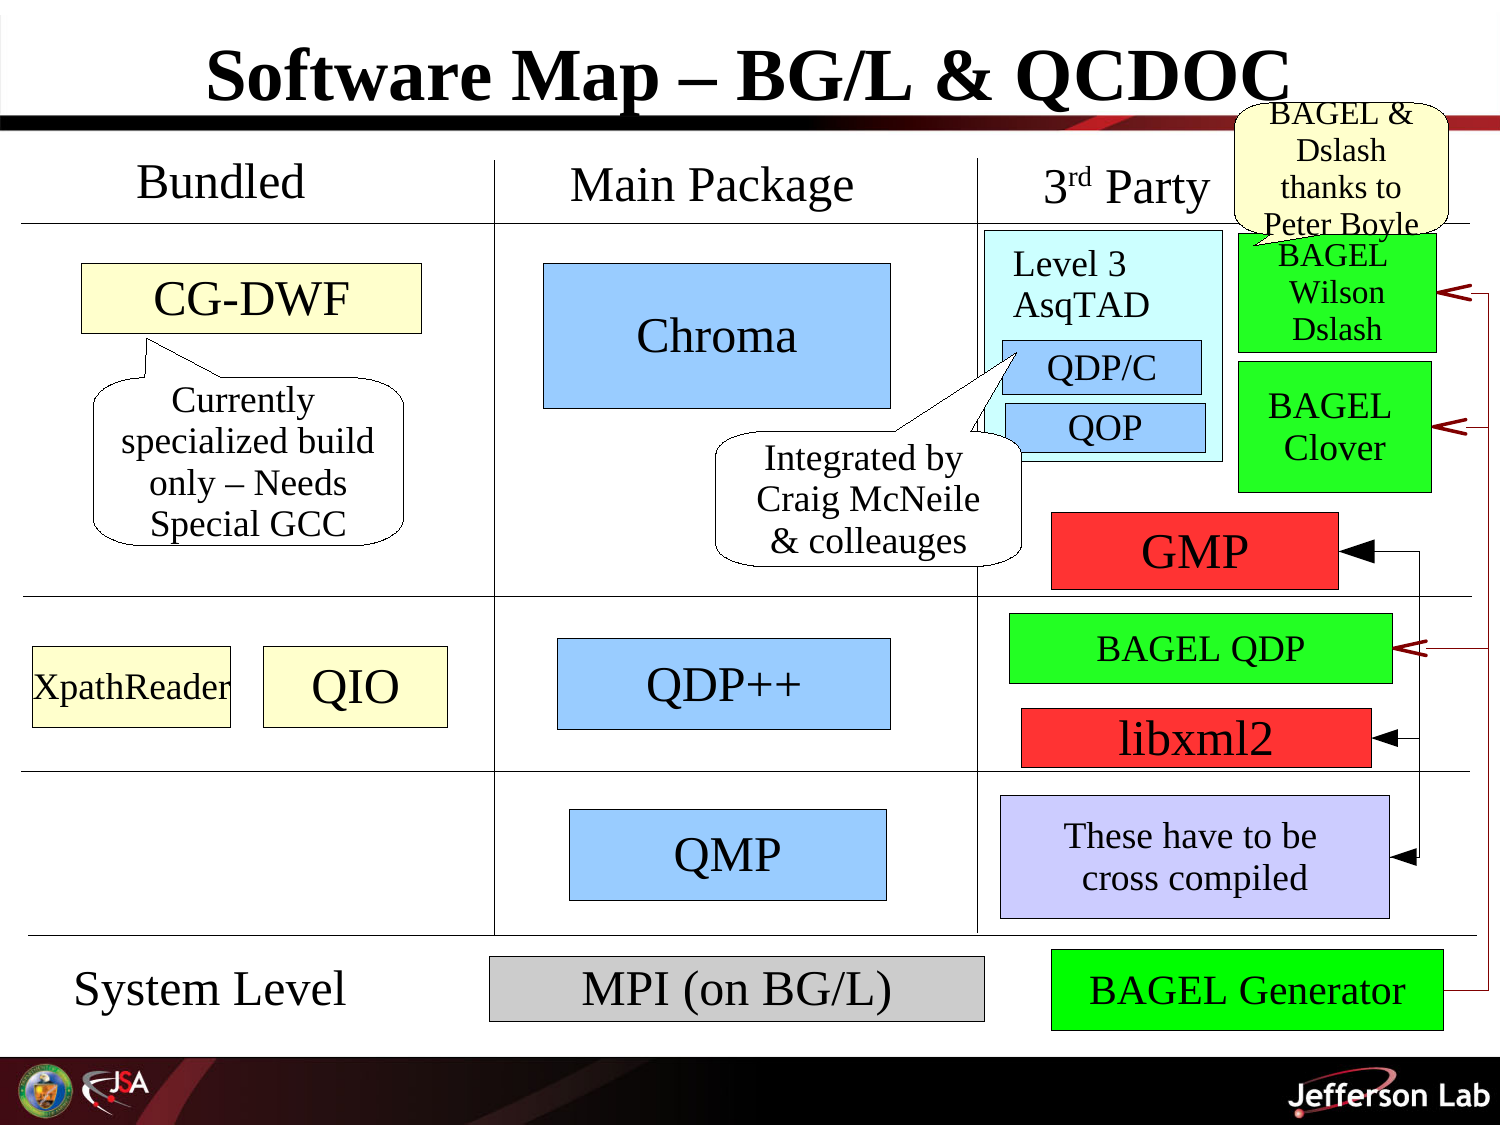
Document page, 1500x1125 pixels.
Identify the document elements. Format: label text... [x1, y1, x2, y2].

text_box Level 3 AsqTAD [998, 235, 1167, 334]
picture [972, 423, 977, 431]
text_box 3rd Party [1028, 151, 1239, 224]
picture [0, 0, 1500, 1125]
picture [495, 224, 977, 596]
text_box GMP [1051, 512, 1339, 590]
picture [978, 597, 1419, 771]
text_box QOP [1005, 403, 1206, 453]
text_box Integrated by Craig McNeile & colleauges [715, 352, 1022, 567]
text_box QIO [263, 646, 448, 728]
text_box libxml2 [1021, 708, 1372, 768]
text_box Currently specialized build only – Needs Special GCC [93, 338, 404, 546]
picture [495, 597, 977, 771]
text_box Bundled [121, 146, 339, 218]
text_box QDP/C [1002, 340, 1202, 395]
text_box QMP [569, 809, 887, 901]
text_box [984, 230, 1223, 462]
picture [1406, 645, 1419, 651]
text_box BAGEL & Dslash thanks to Peter Boyle [1234, 102, 1449, 246]
text_box BAGEL Generator [1051, 949, 1444, 1031]
text_box CG-DWF [81, 263, 422, 334]
text_box QDP++ [557, 638, 891, 730]
text_box BAGEL QDP [1009, 613, 1393, 684]
text_box Main Package [555, 149, 870, 220]
text_box BAGEL Wilson Dslash [1238, 233, 1437, 353]
text_box System Level [58, 953, 425, 1024]
text_box XpathReader [32, 646, 231, 728]
text_box MPI (on BG/L) [489, 956, 985, 1022]
text_box Chroma [543, 263, 891, 409]
text_box These have to be cross compiled [1000, 795, 1390, 919]
picture [978, 411, 984, 432]
title Software Map – BG/L & QCDOC [112, 0, 1388, 151]
text_box BAGEL Clover [1238, 361, 1432, 493]
